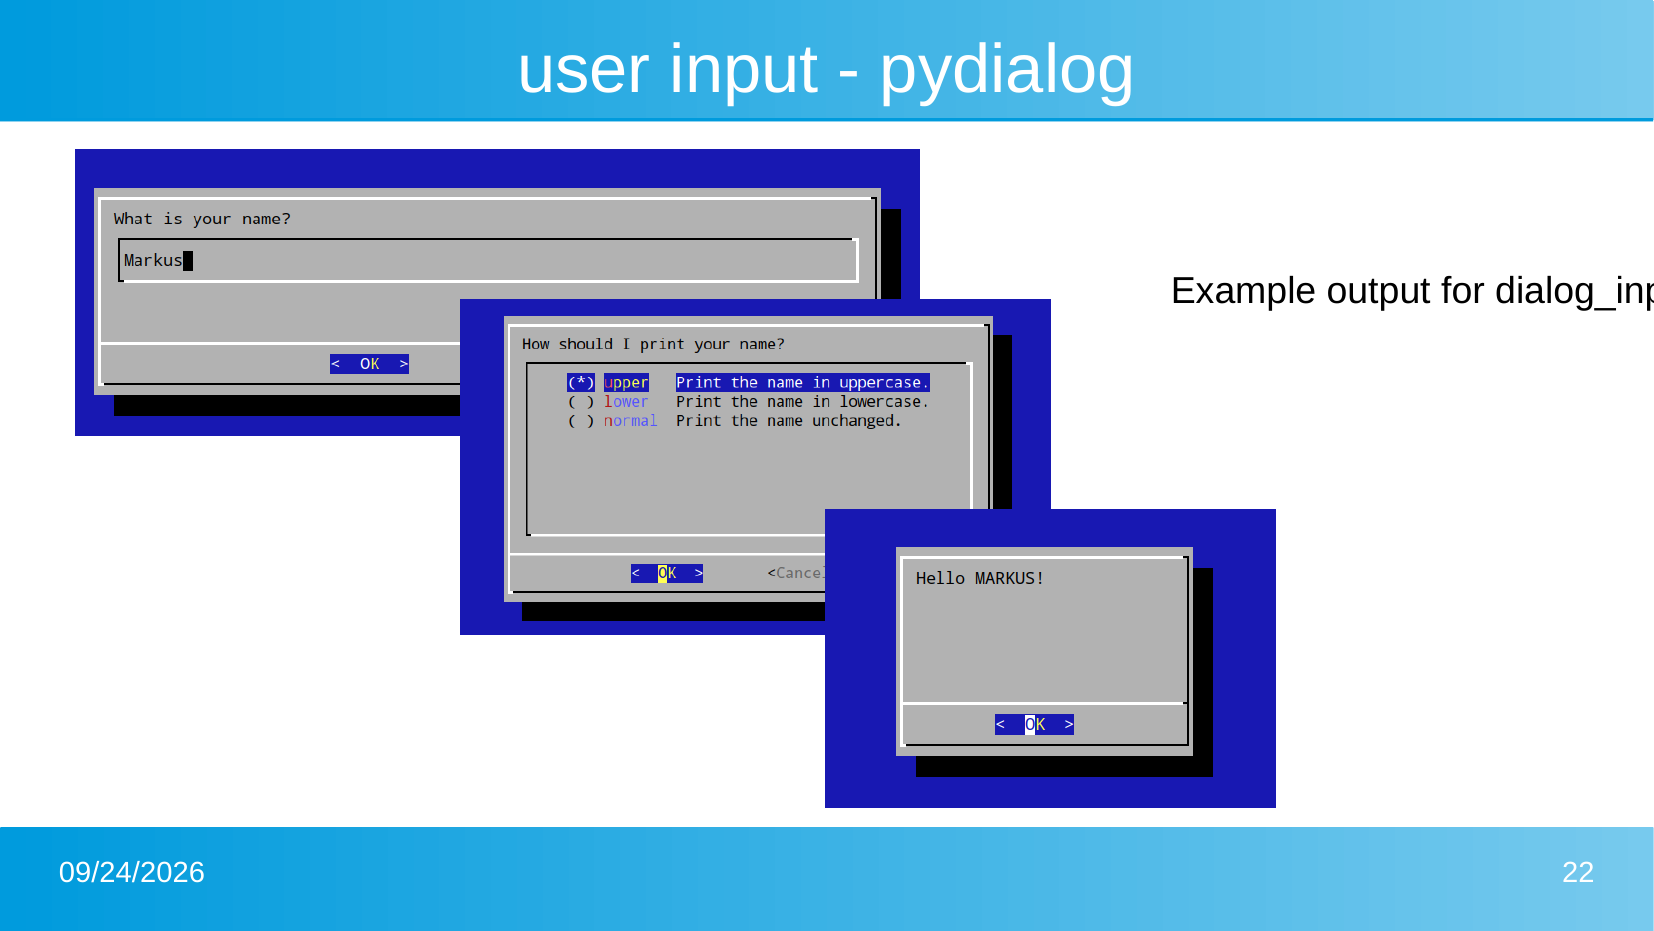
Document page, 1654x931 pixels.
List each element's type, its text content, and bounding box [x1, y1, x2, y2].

title user input - pydialog [59, 29, 1595, 108]
text_box Example output for dialog_input.py [1156, 262, 1654, 320]
picture [75, 149, 1276, 808]
